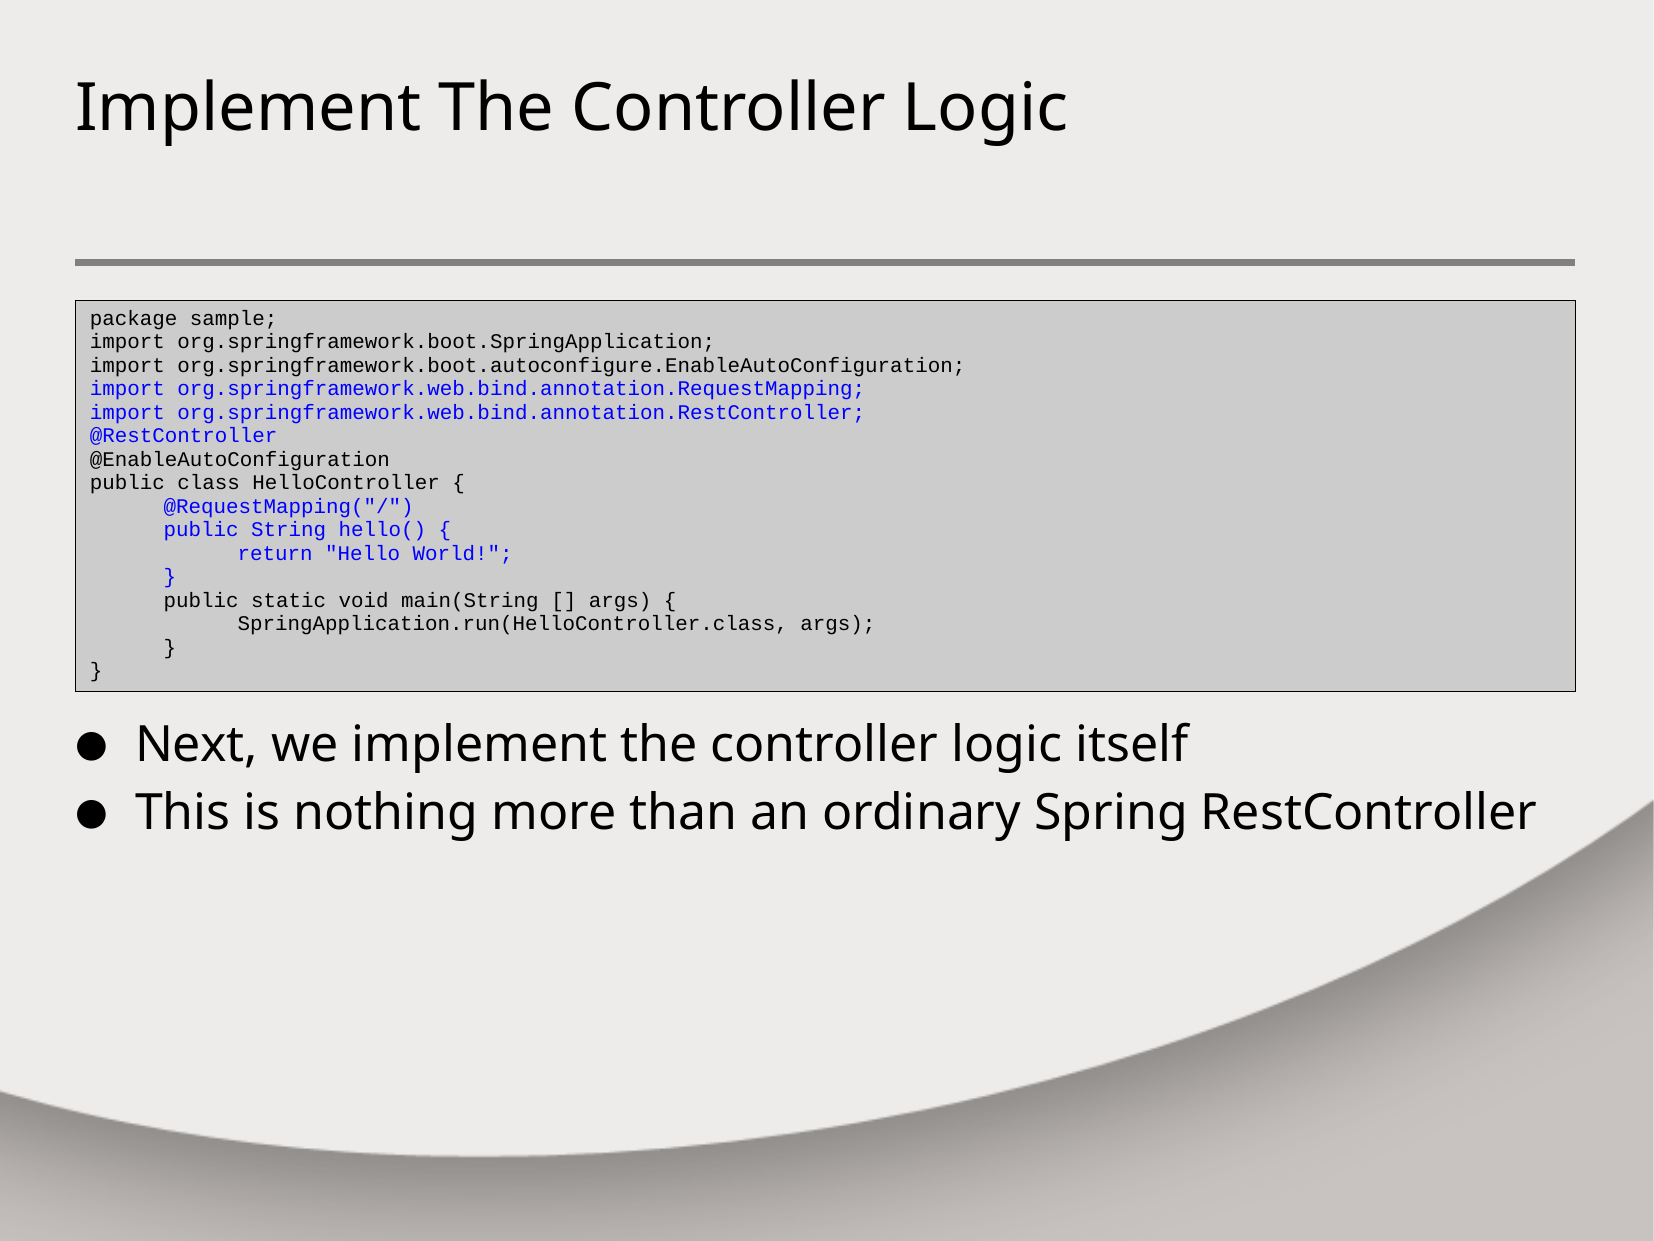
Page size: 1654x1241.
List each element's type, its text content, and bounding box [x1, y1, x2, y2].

title Implement The Controller Logic [75, 75, 1576, 226]
picture [0, 0, 1654, 1241]
list Next, we implement the controller logic itself This is nothing more than an ordinary Spring RestController [75, 692, 1576, 1163]
text_box package sample; import org.springframework.boot.SpringApplication; import org.springframework.boot.autoconfigure.EnableAutoConfiguration; import org.springframework.web.bind.annotation.RequestMapping; import org.springframework.web.bind.annotation.RestController; @RestController @EnableAutoConfiguration public class HelloController { @RequestMapping("/") public String hello() { return "Hello World!"; } public static void main(String [] args) { SpringApplication.run(HelloController.class, args); } } [75, 300, 1576, 692]
